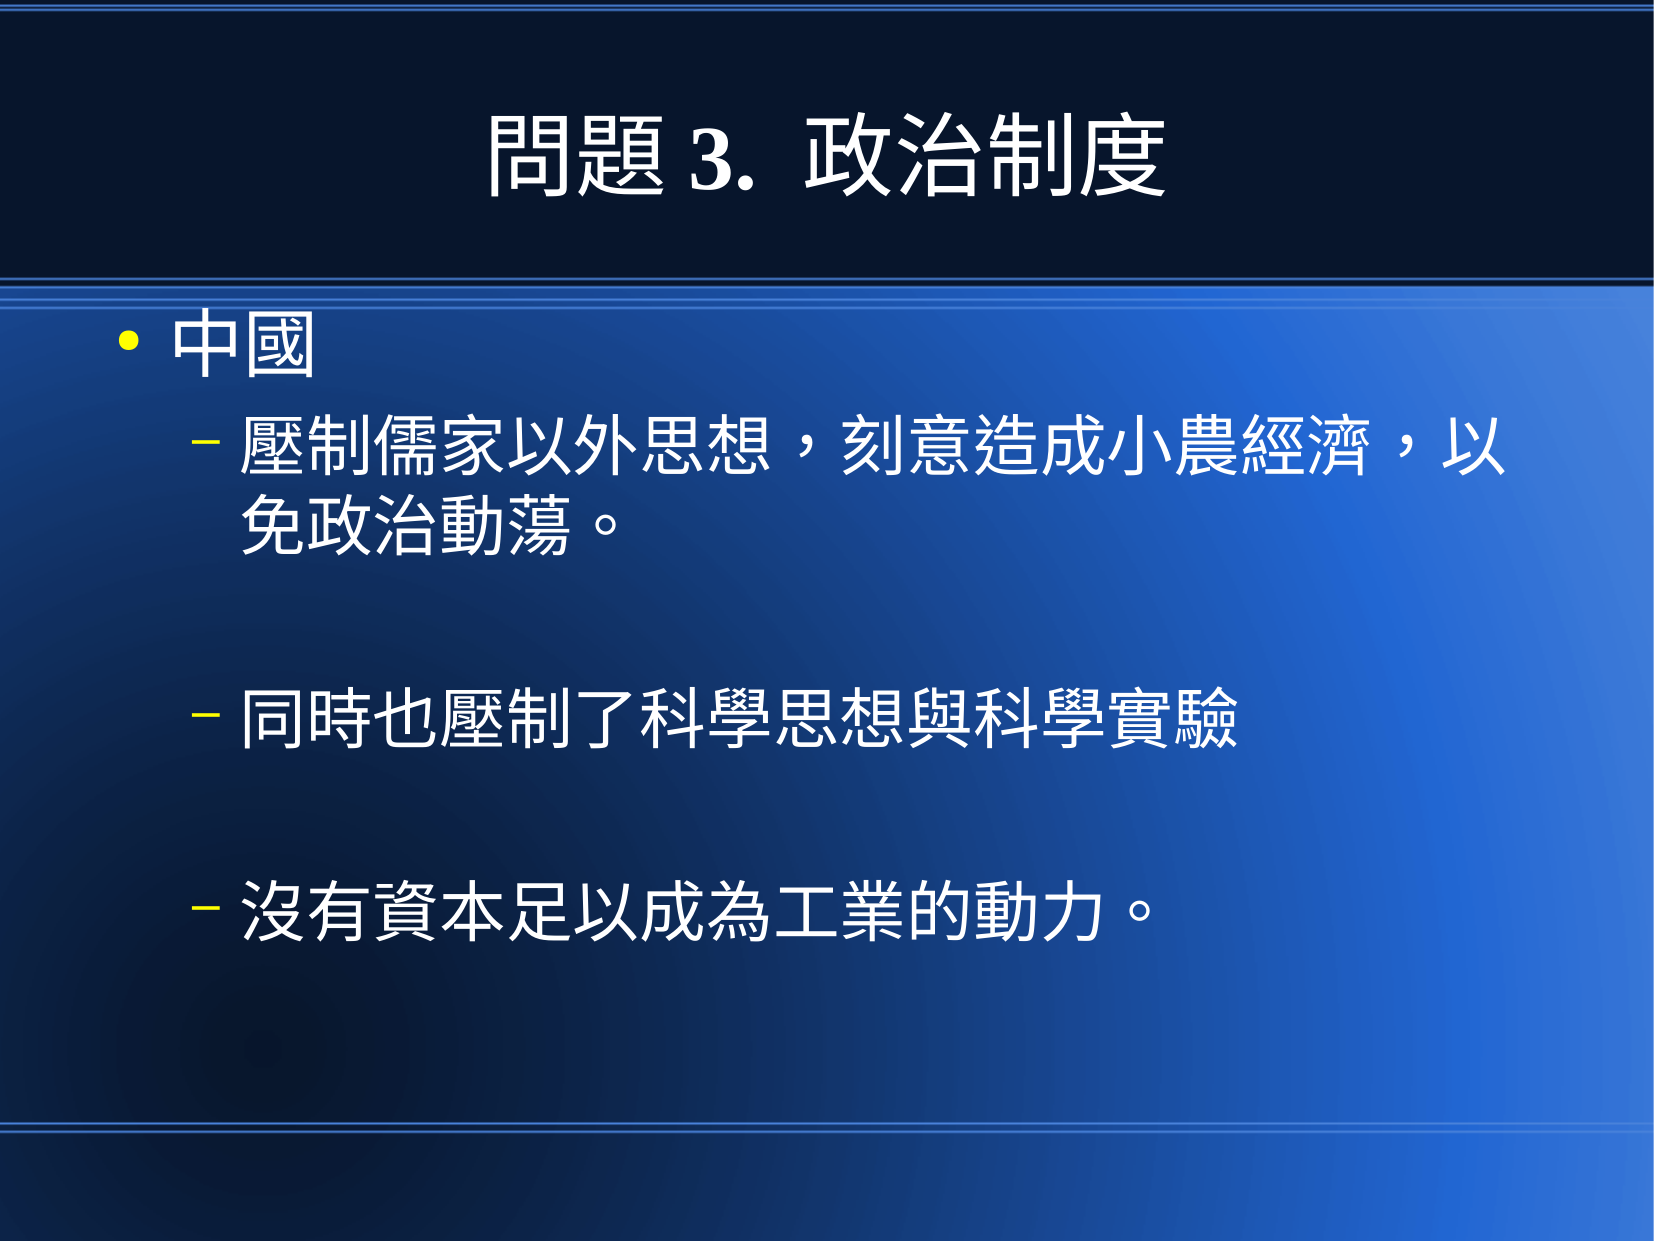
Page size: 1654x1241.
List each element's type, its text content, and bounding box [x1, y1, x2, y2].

title 問題3. 政治制度 [82, 49, 1571, 257]
picture [0, 0, 1654, 1241]
list 中國 壓制儒家以外思想，刻意造成小農經濟，以免政治動蕩。 同時也壓制了科學思想與科學實驗 沒有資本足以成為工業的動力。 [82, 289, 1571, 1108]
